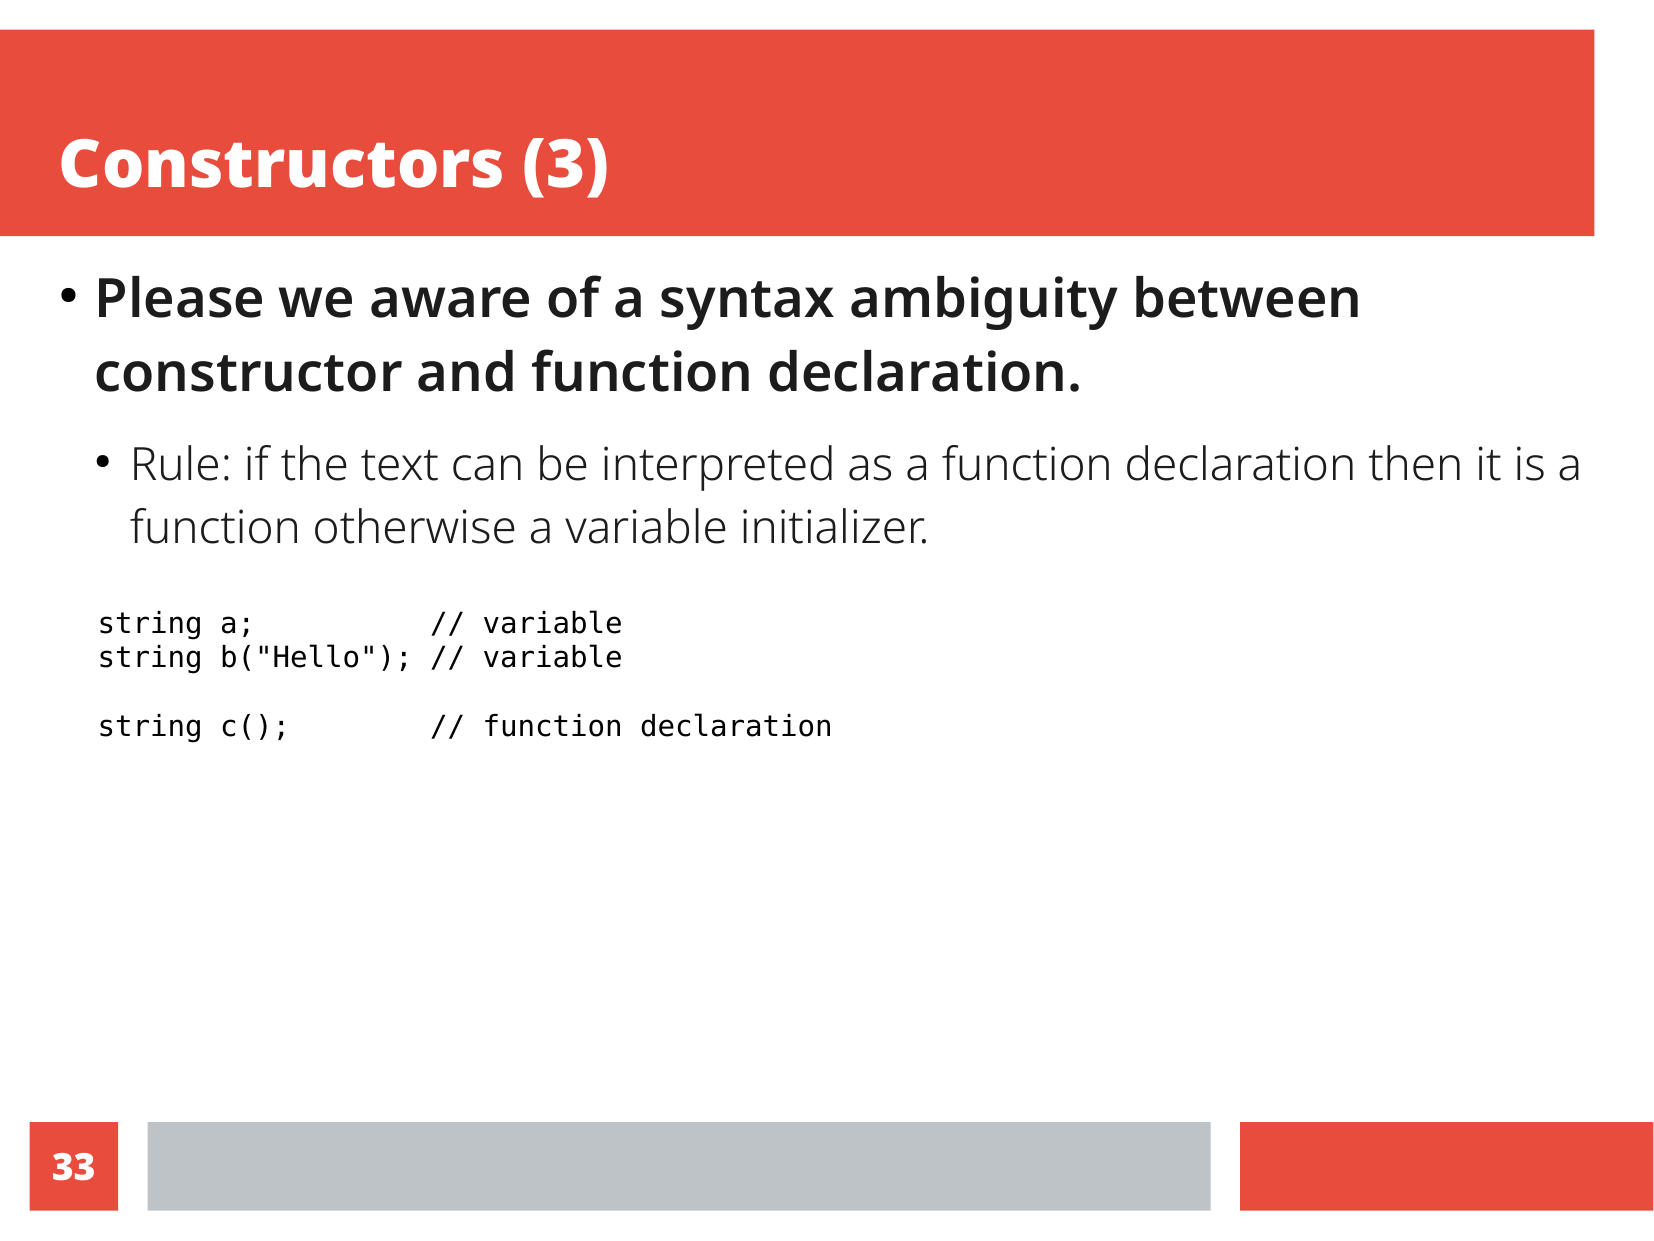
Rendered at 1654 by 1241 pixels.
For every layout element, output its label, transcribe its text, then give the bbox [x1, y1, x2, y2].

list Please we aware of a syntax ambiguity between constructor and function declaration. Rule: if the text can be interpreted as a function declaration then it is a function otherwise a variable initializer. [59, 259, 1607, 1028]
text_box string a; // variable string b("Hello"); // variable string c(); // function declaration [82, 599, 1170, 1004]
title Constructors (3) [59, 59, 1595, 207]
